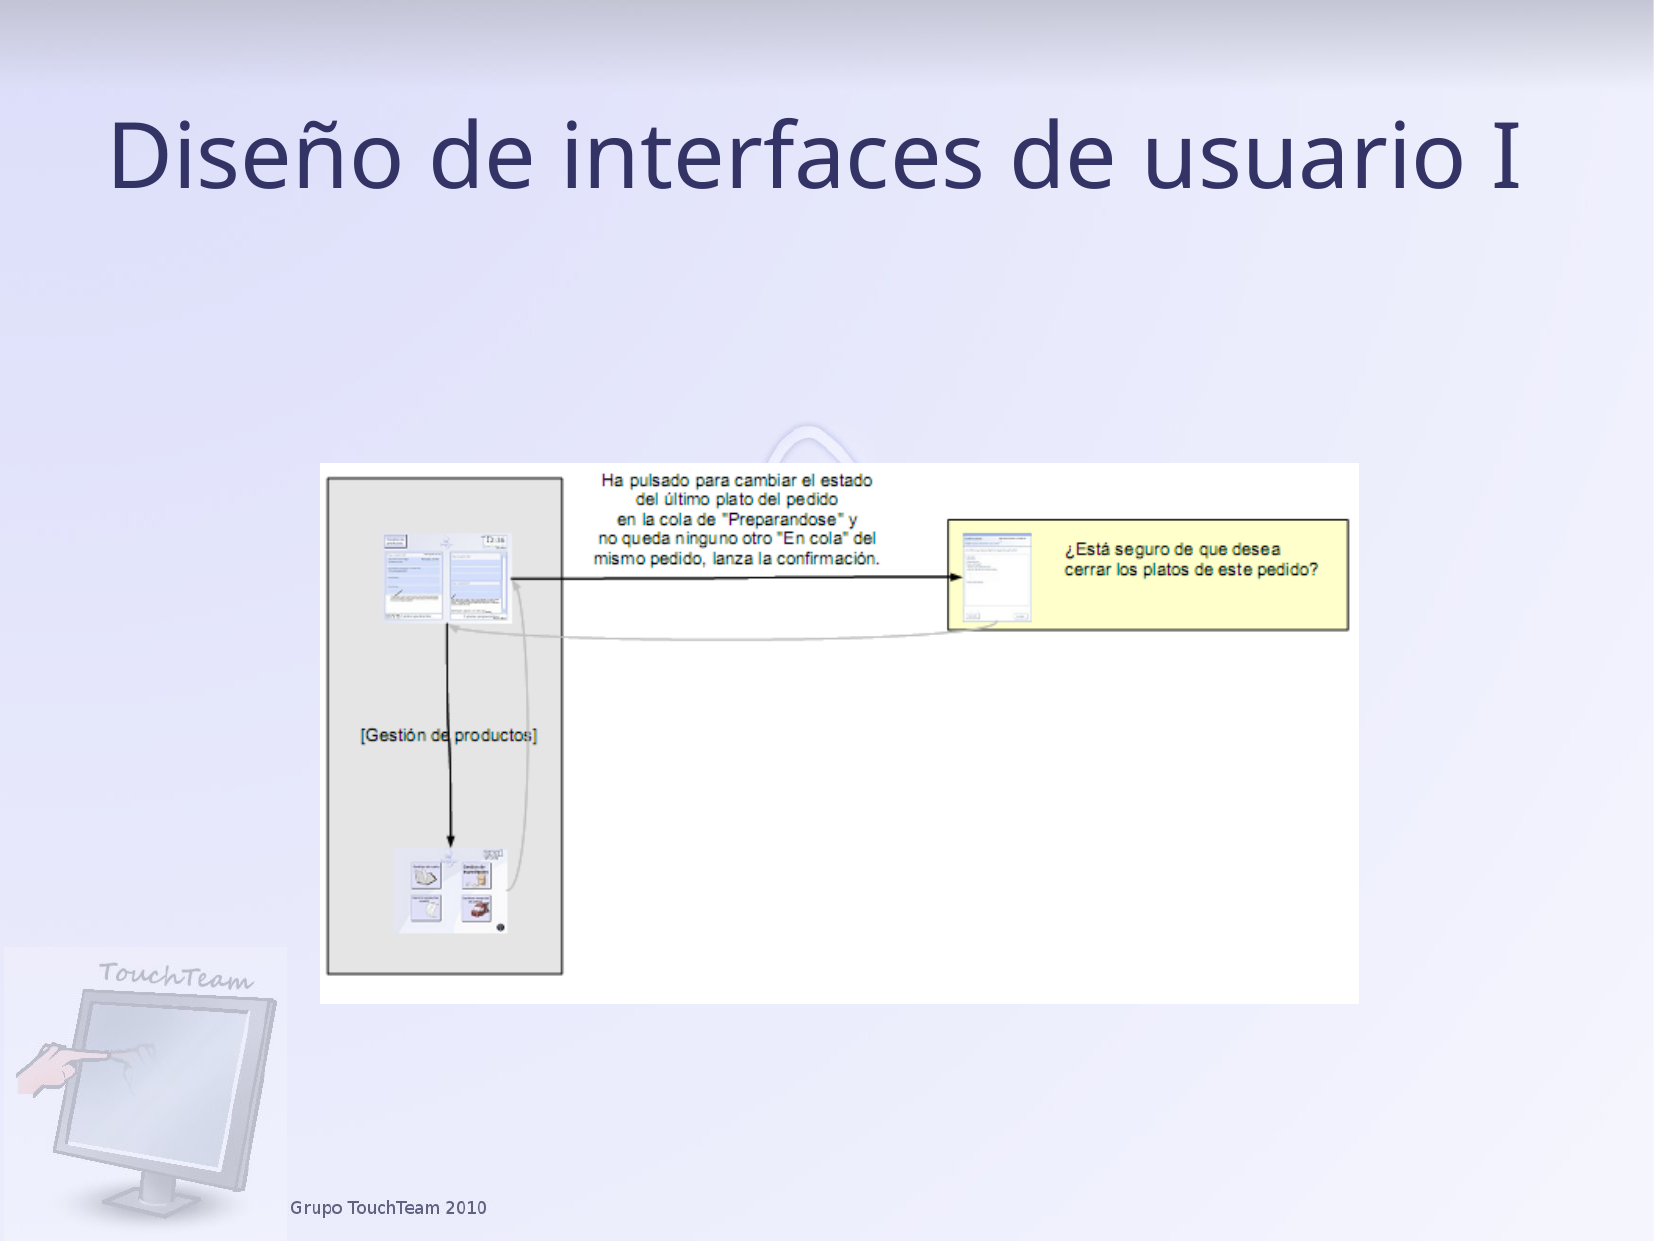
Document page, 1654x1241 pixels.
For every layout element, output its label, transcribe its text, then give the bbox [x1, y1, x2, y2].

picture [0, 0, 1654, 1241]
title Diseño de interfaces de usuario I [59, 56, 1571, 250]
